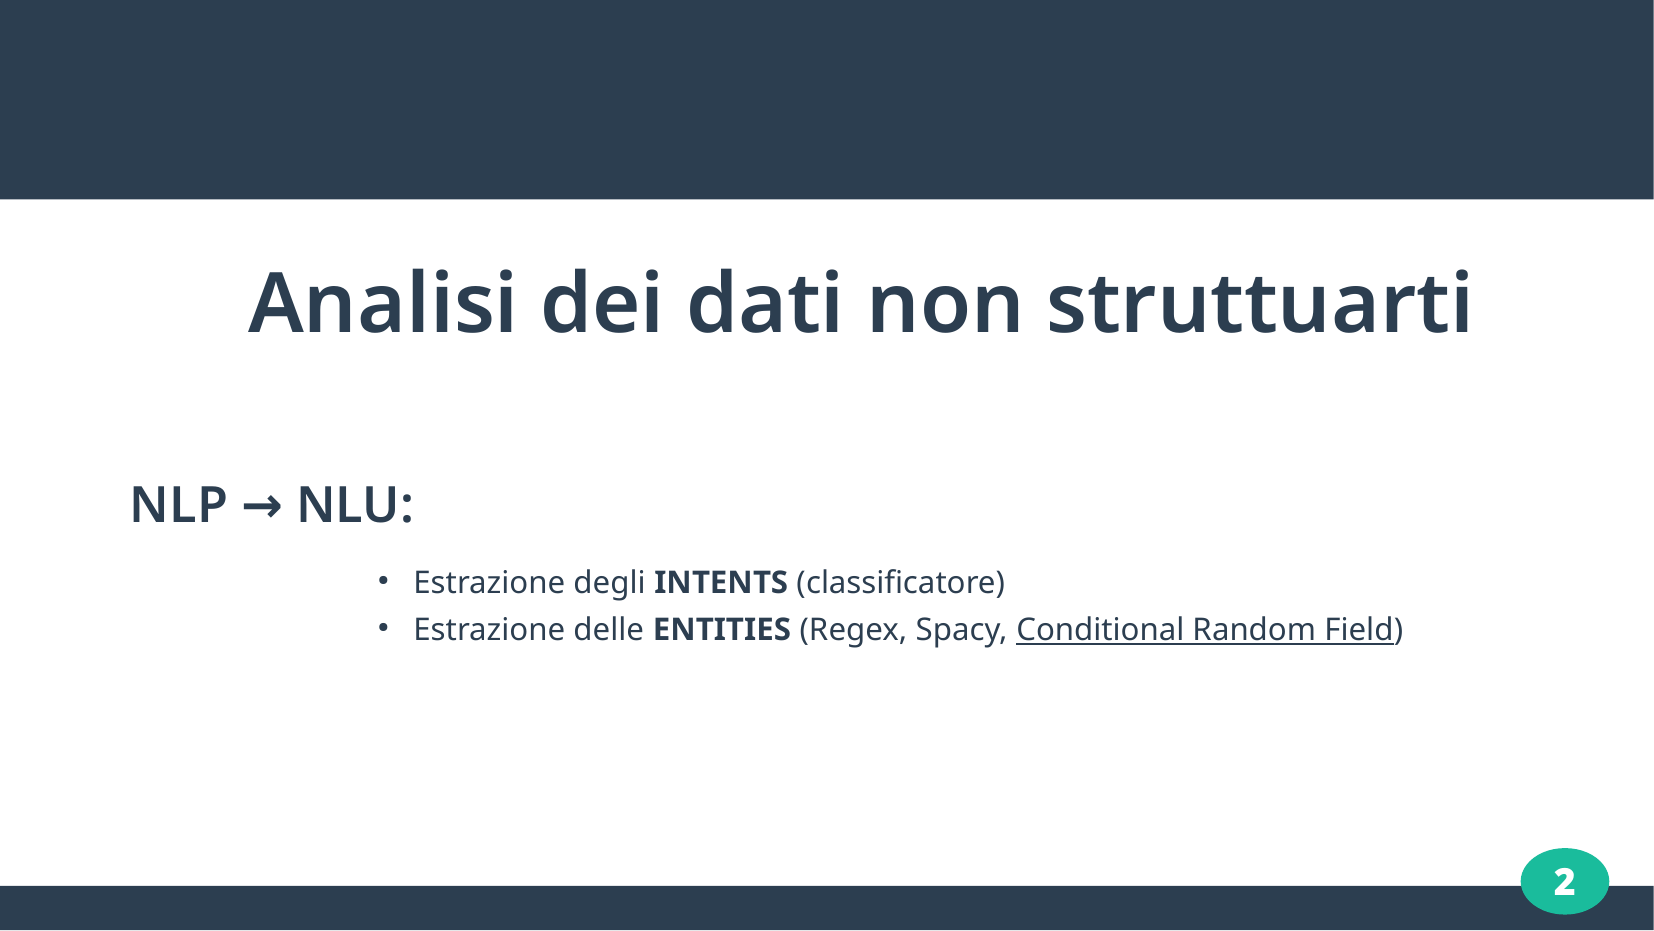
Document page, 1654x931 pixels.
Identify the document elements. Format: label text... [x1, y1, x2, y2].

list Analisi dei dati non struttuarti NLP → NLU: Estrazione degli INTENTS (classificatore) Estrazione delle ENTITIES (Regex, Spacy, Conditional Random Field) [59, 243, 1595, 864]
